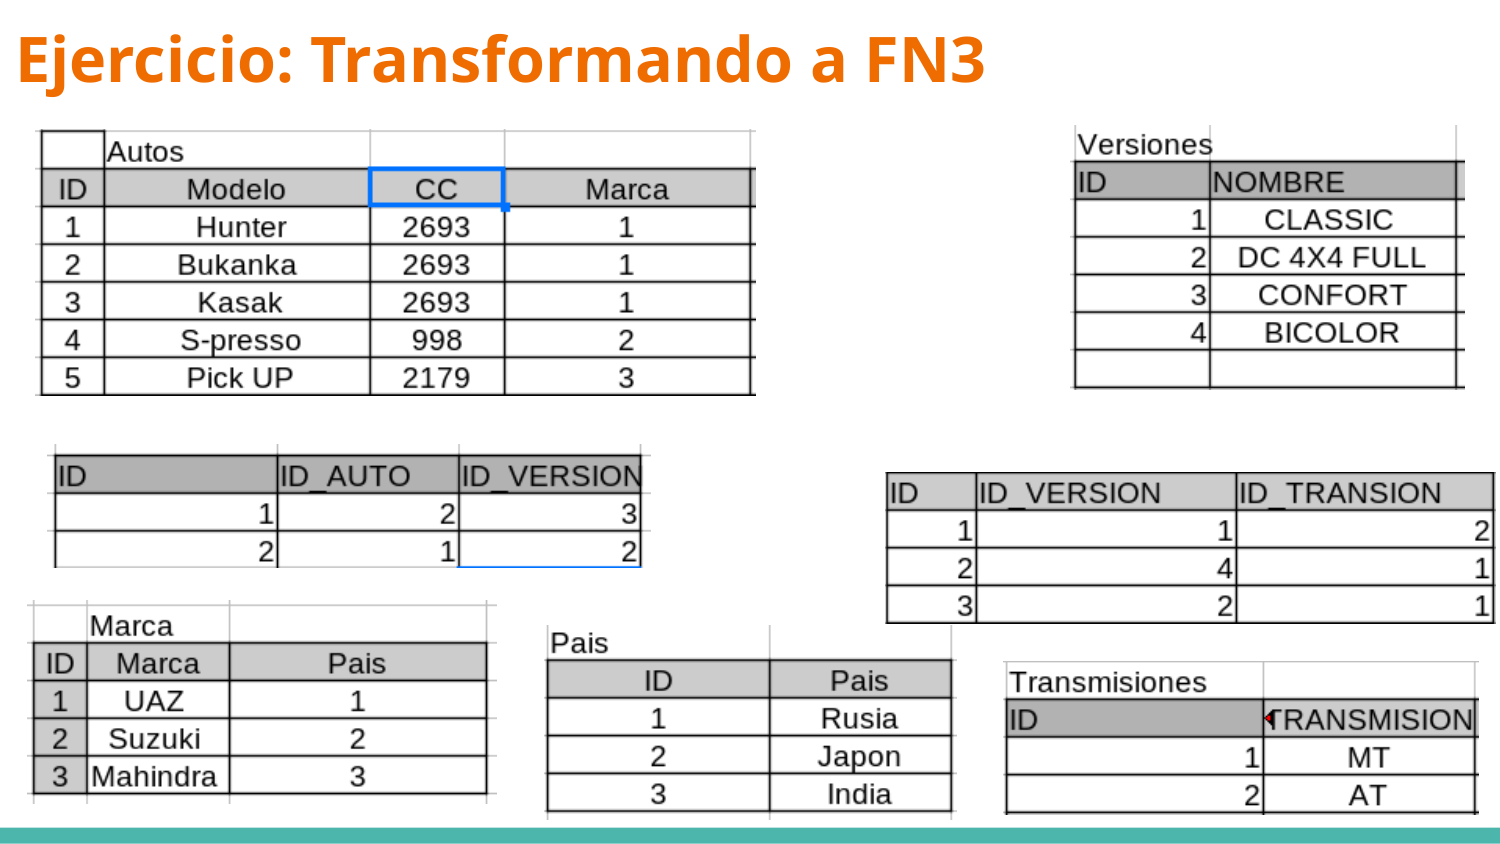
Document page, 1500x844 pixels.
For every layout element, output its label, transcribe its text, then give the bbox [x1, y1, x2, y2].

title Ejercicio: Transformando a FN3 [0, 0, 1398, 116]
picture [1003, 661, 1479, 815]
picture [885, 472, 1496, 624]
picture [35, 129, 756, 396]
picture [47, 444, 651, 568]
picture [1070, 125, 1465, 390]
picture [544, 625, 957, 820]
picture [27, 600, 497, 804]
